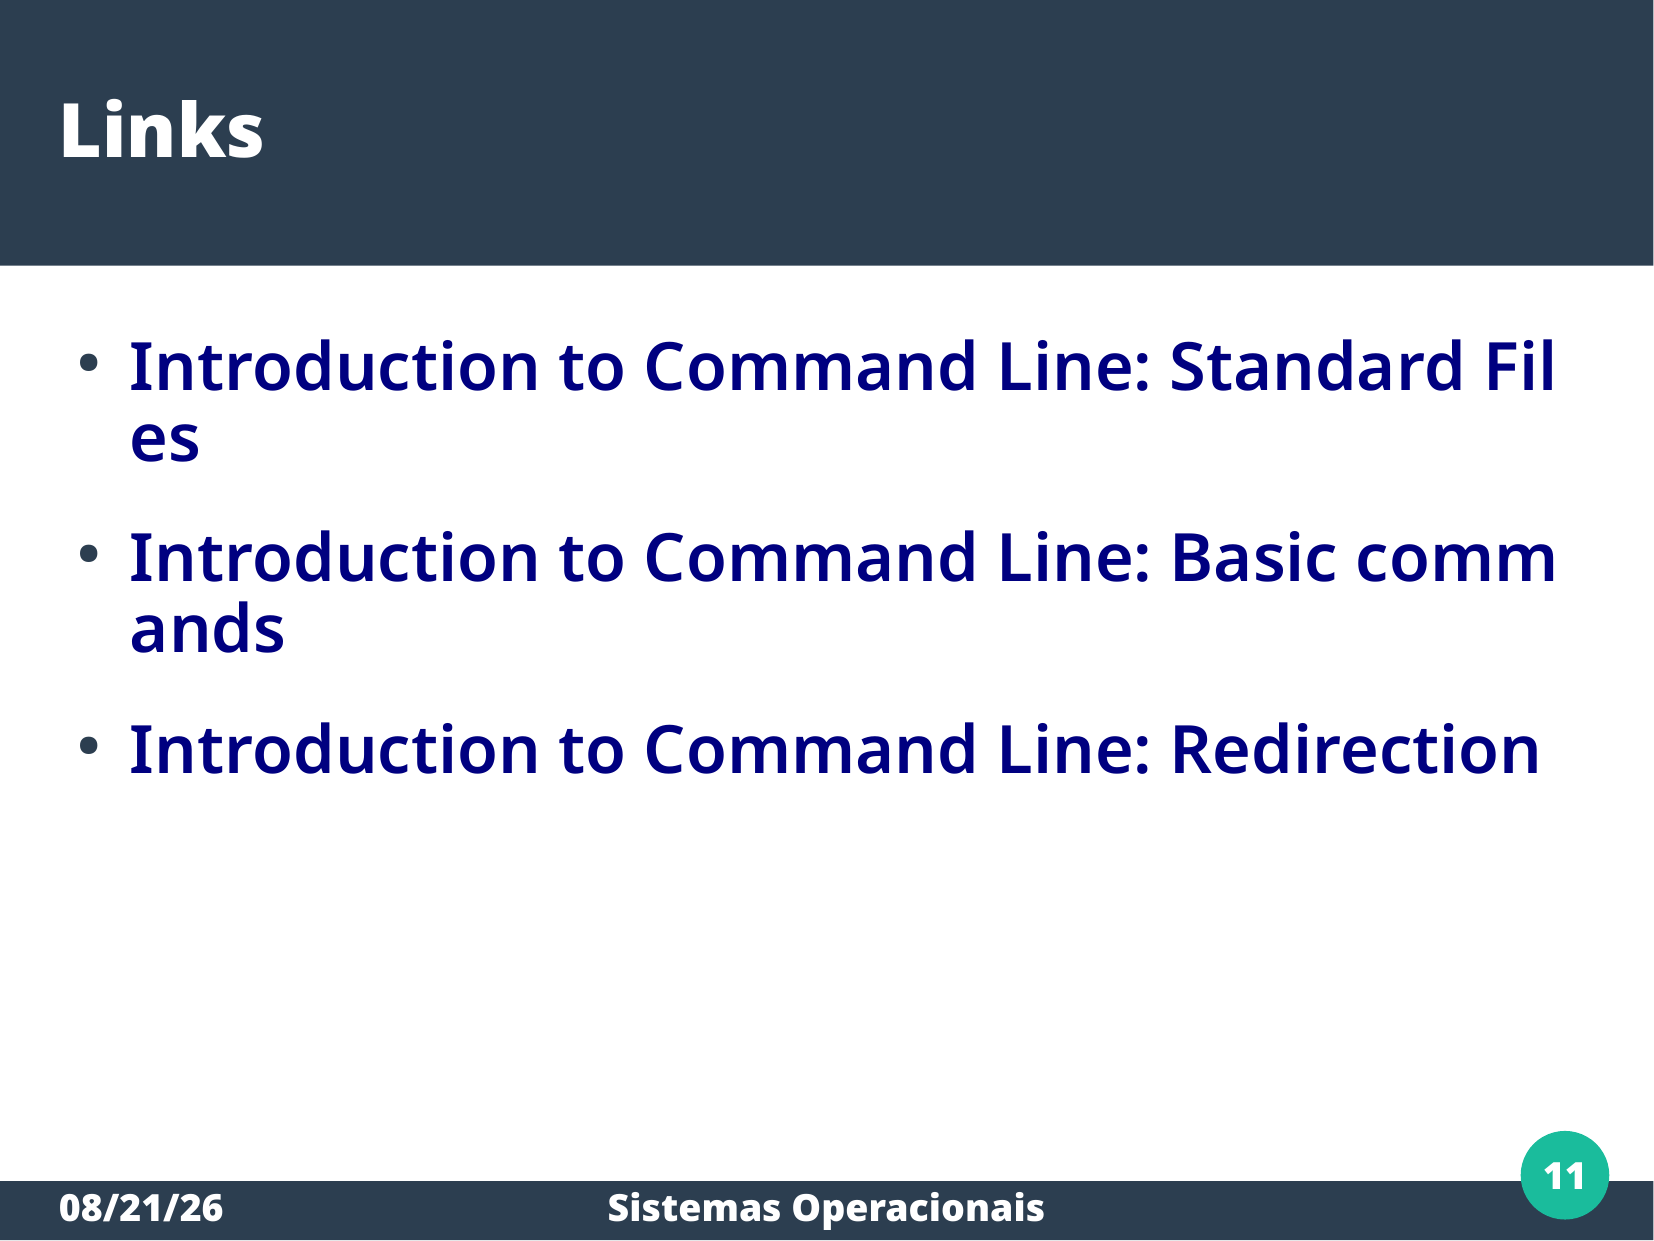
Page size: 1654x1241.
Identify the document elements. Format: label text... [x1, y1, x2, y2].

title Links [59, 49, 1595, 207]
list Introduction to Command Line: Standard Files Introduction to Command Line: Basic commands Introduction to Command Line: Redirection [59, 318, 1595, 1146]
